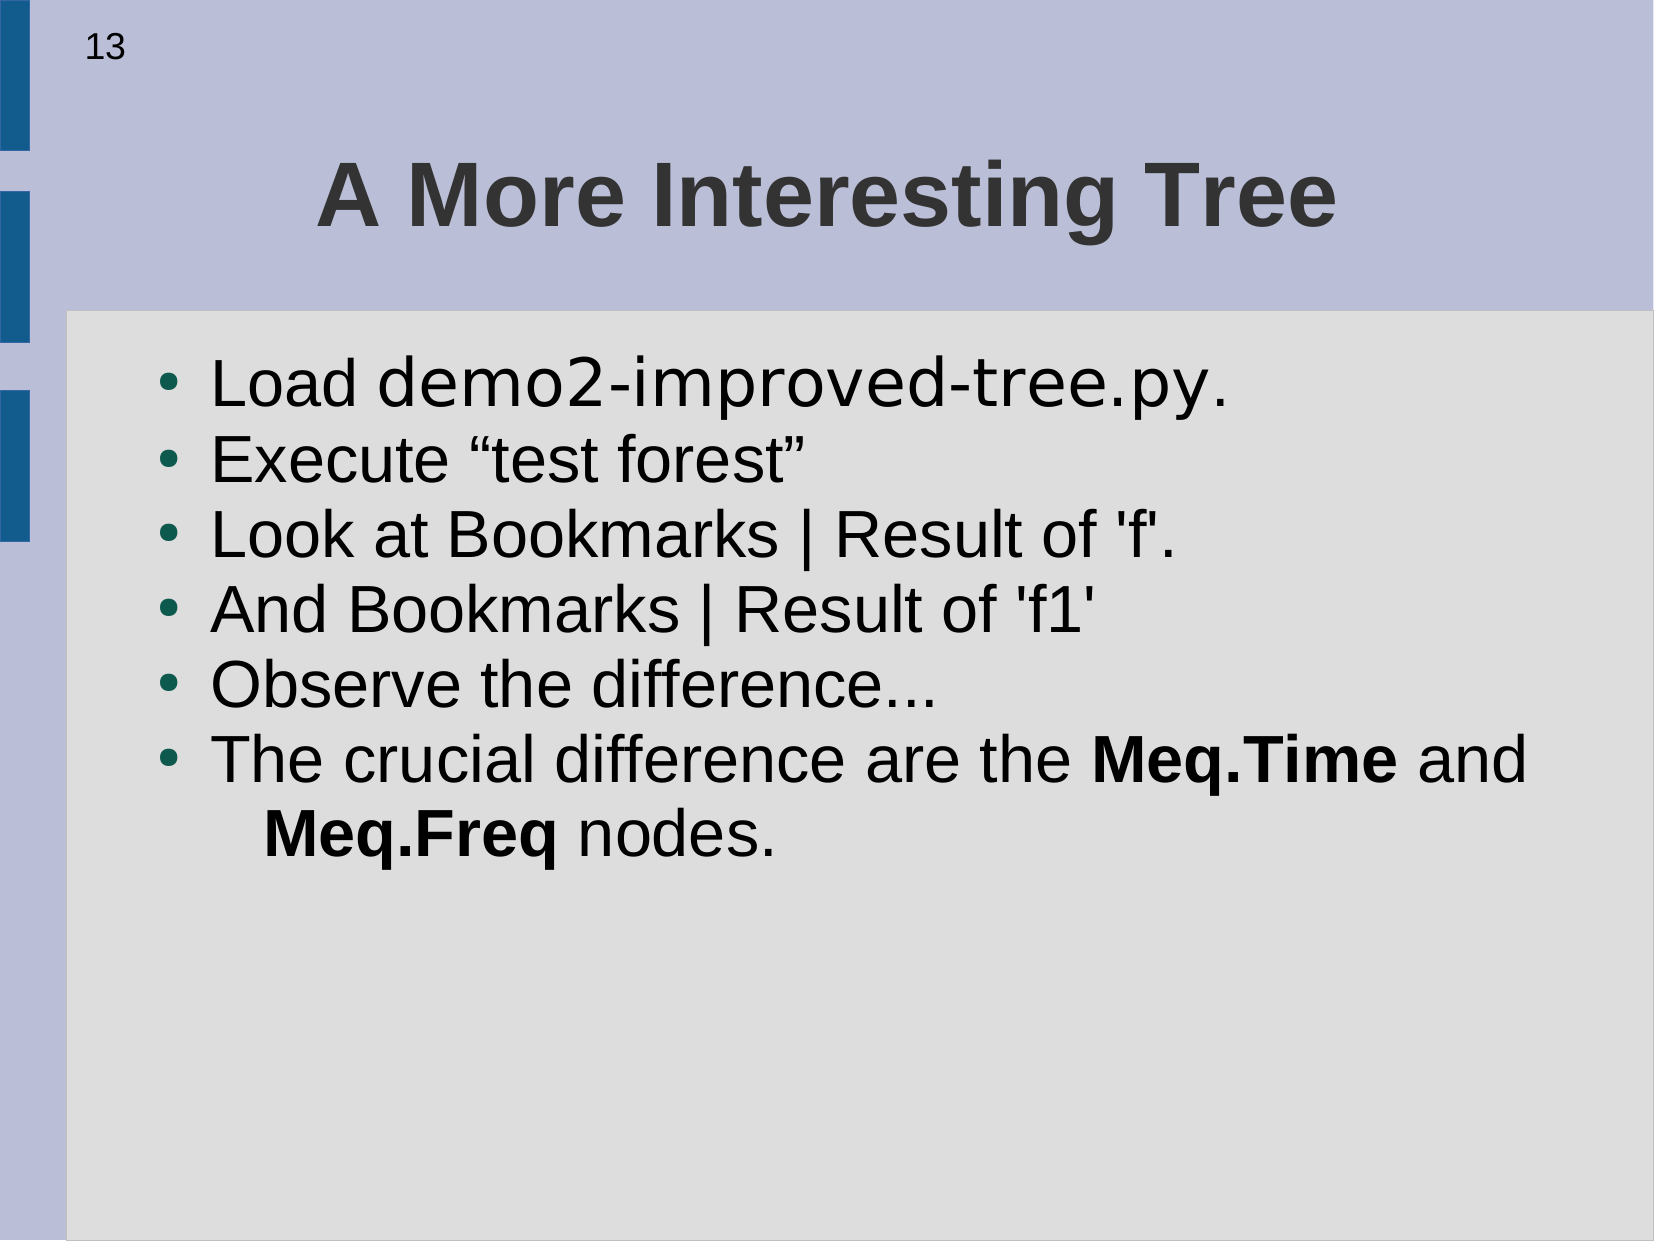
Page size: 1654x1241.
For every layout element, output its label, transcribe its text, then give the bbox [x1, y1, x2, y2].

list Load demo2-improved-tree.py. Execute “test forest” Look at Bookmarks | Result of 'f'. And Bookmarks | Result of 'f1' Observe the difference... The crucial difference are the Meq.Time and Meq.Freq nodes. [121, 344, 1534, 1127]
title A More Interesting Tree [121, 91, 1534, 299]
text_box <number> [69, 18, 271, 92]
